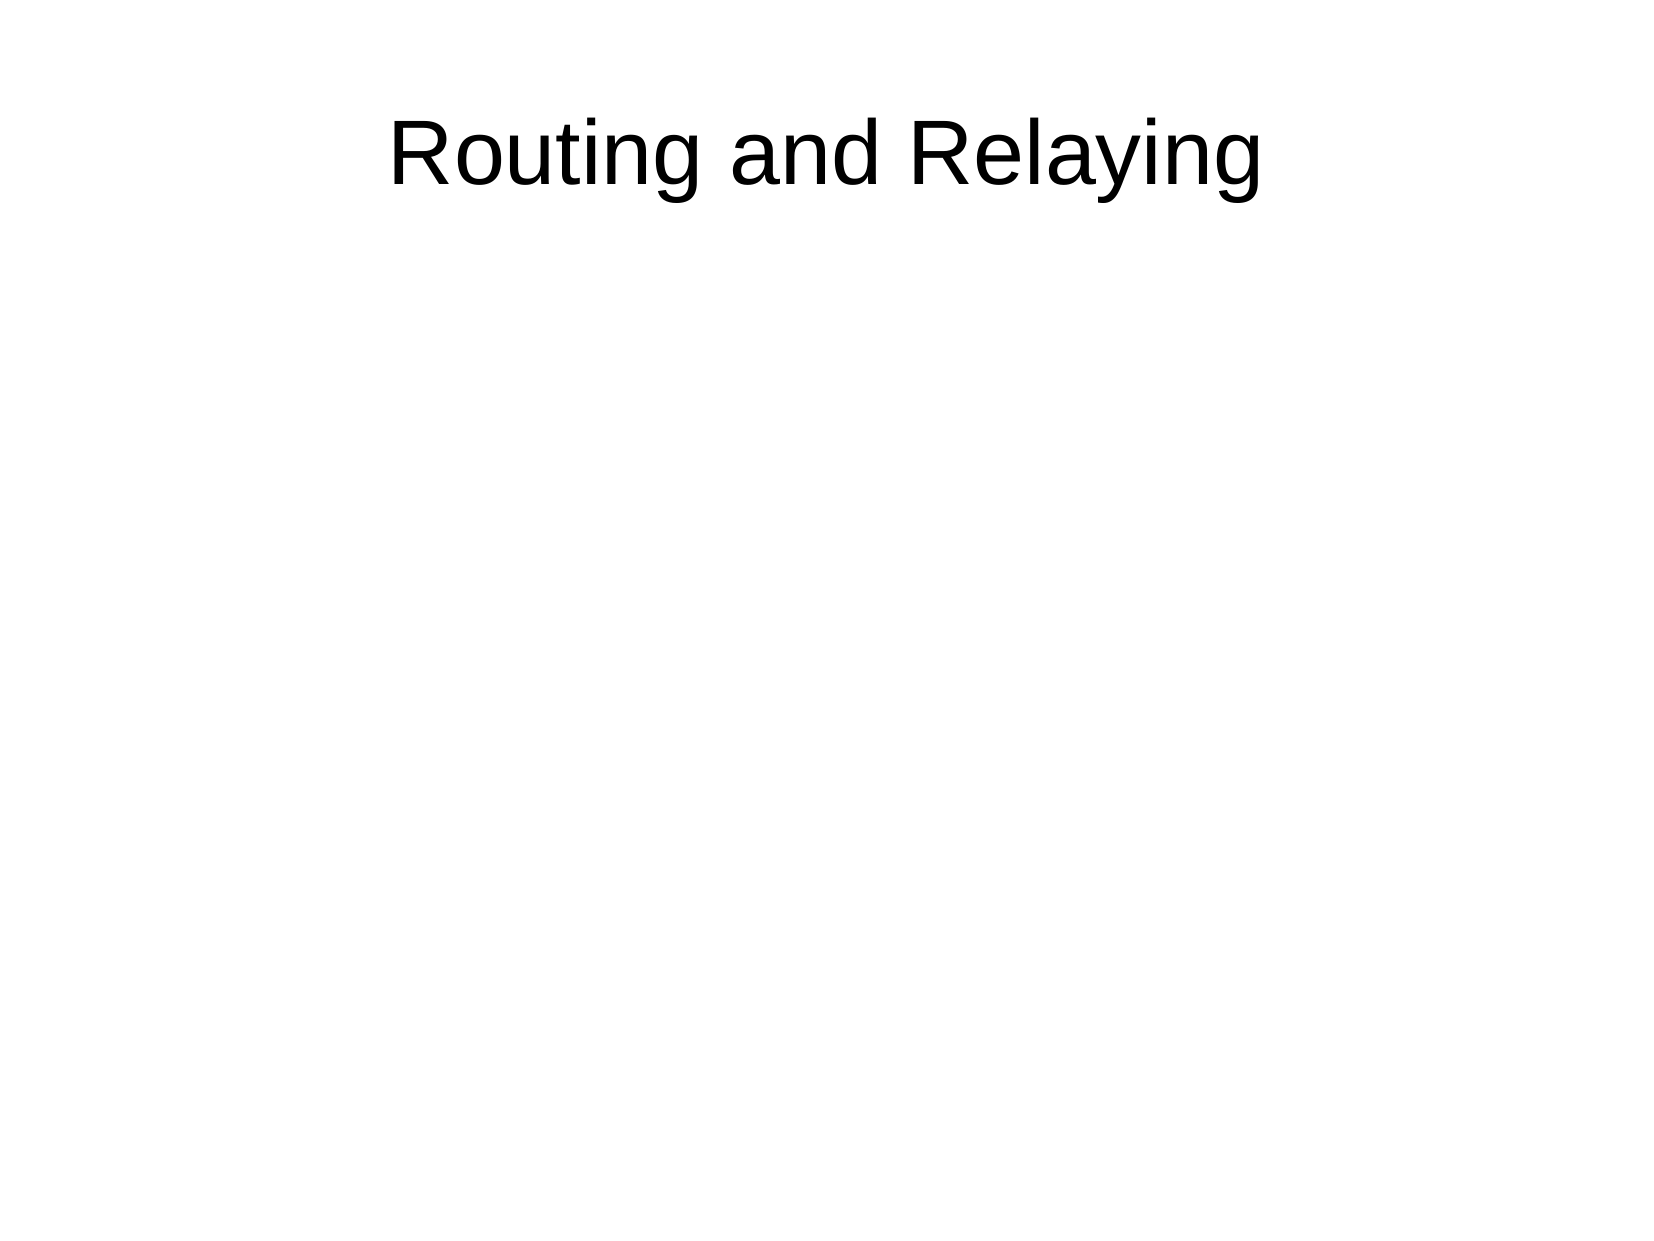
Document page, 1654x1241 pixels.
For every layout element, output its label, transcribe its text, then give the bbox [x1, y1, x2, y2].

title Routing and Relaying [82, 49, 1571, 257]
